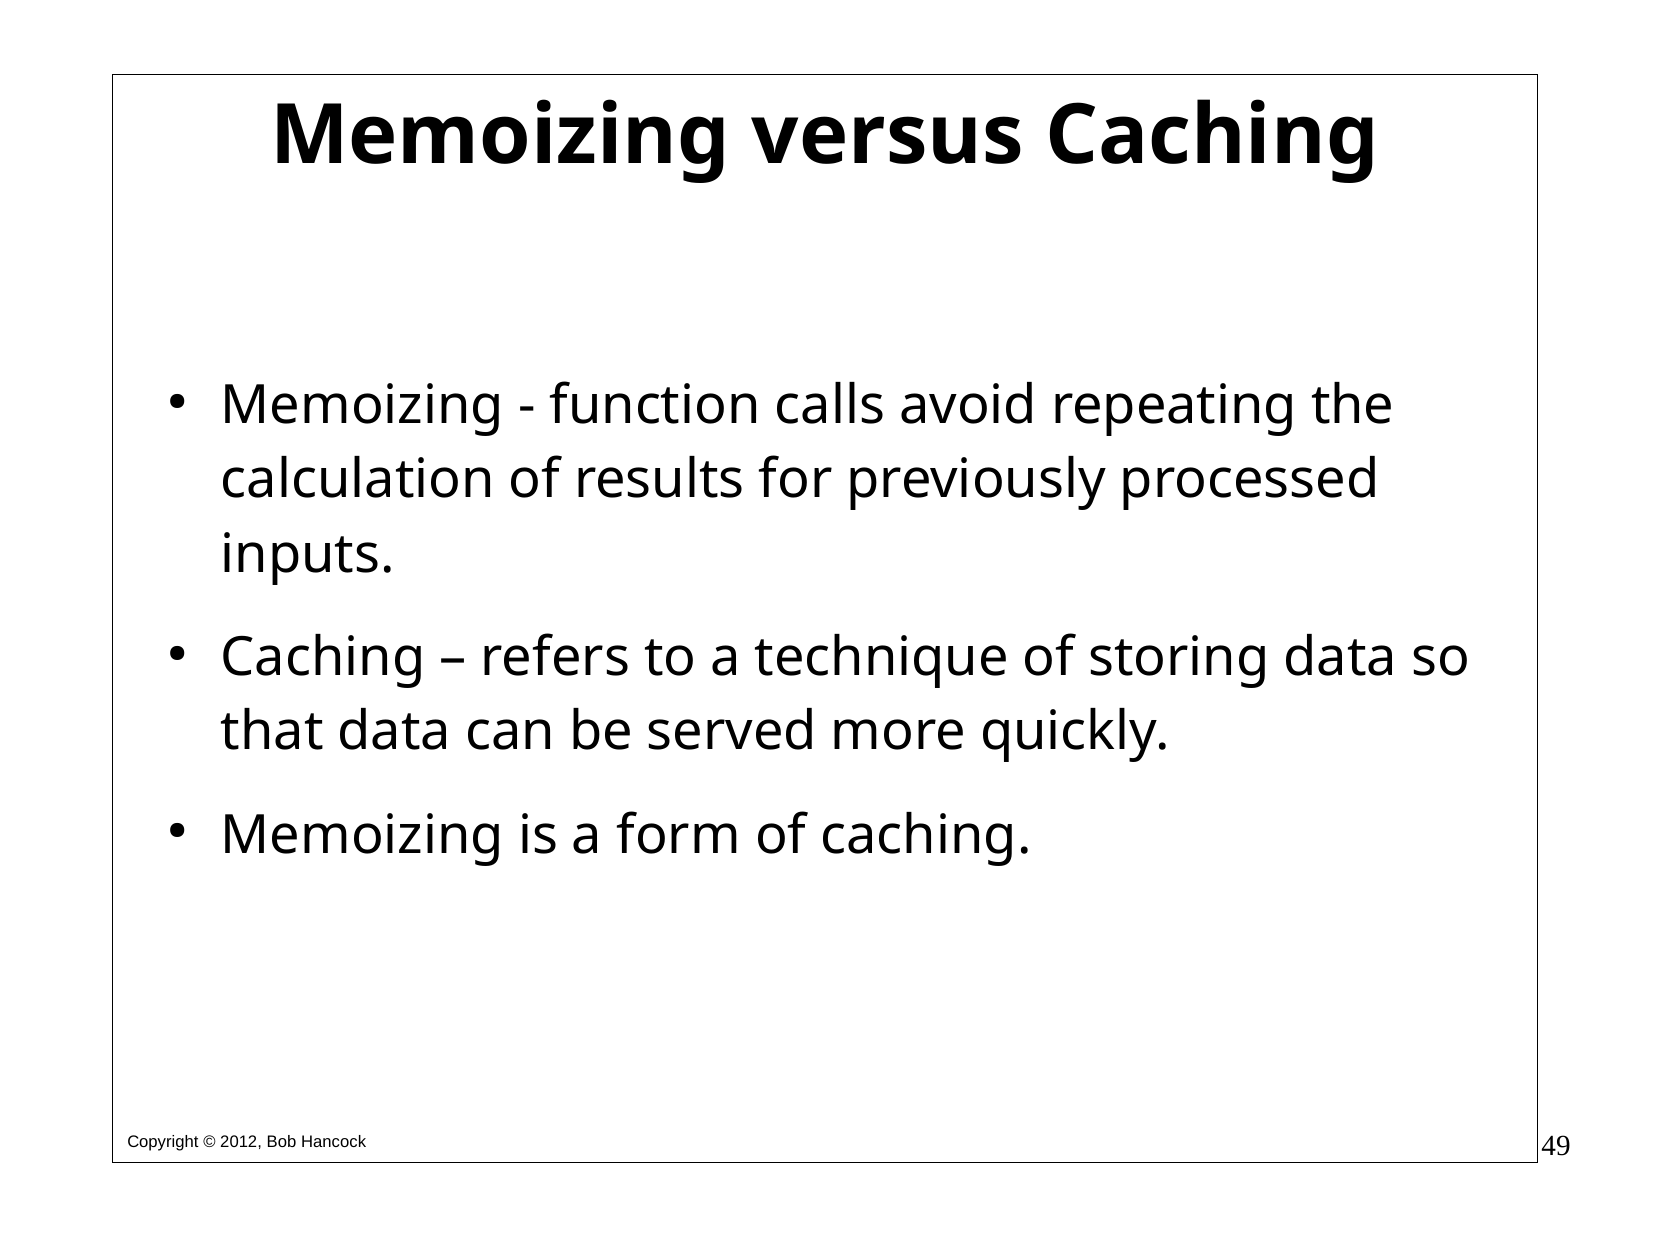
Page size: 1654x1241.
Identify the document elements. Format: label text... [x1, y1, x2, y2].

text_box Copyright © 2012, Bob Hancock [112, 1125, 382, 1159]
list Memoizing - function calls avoid repeating the calculation of results for previously processed inputs. Caching – refers to a technique of storing data so that data can be served more quickly. Memoizing is a form of caching. [150, 262, 1501, 1126]
title Memoizing versus Caching [112, 75, 1538, 188]
